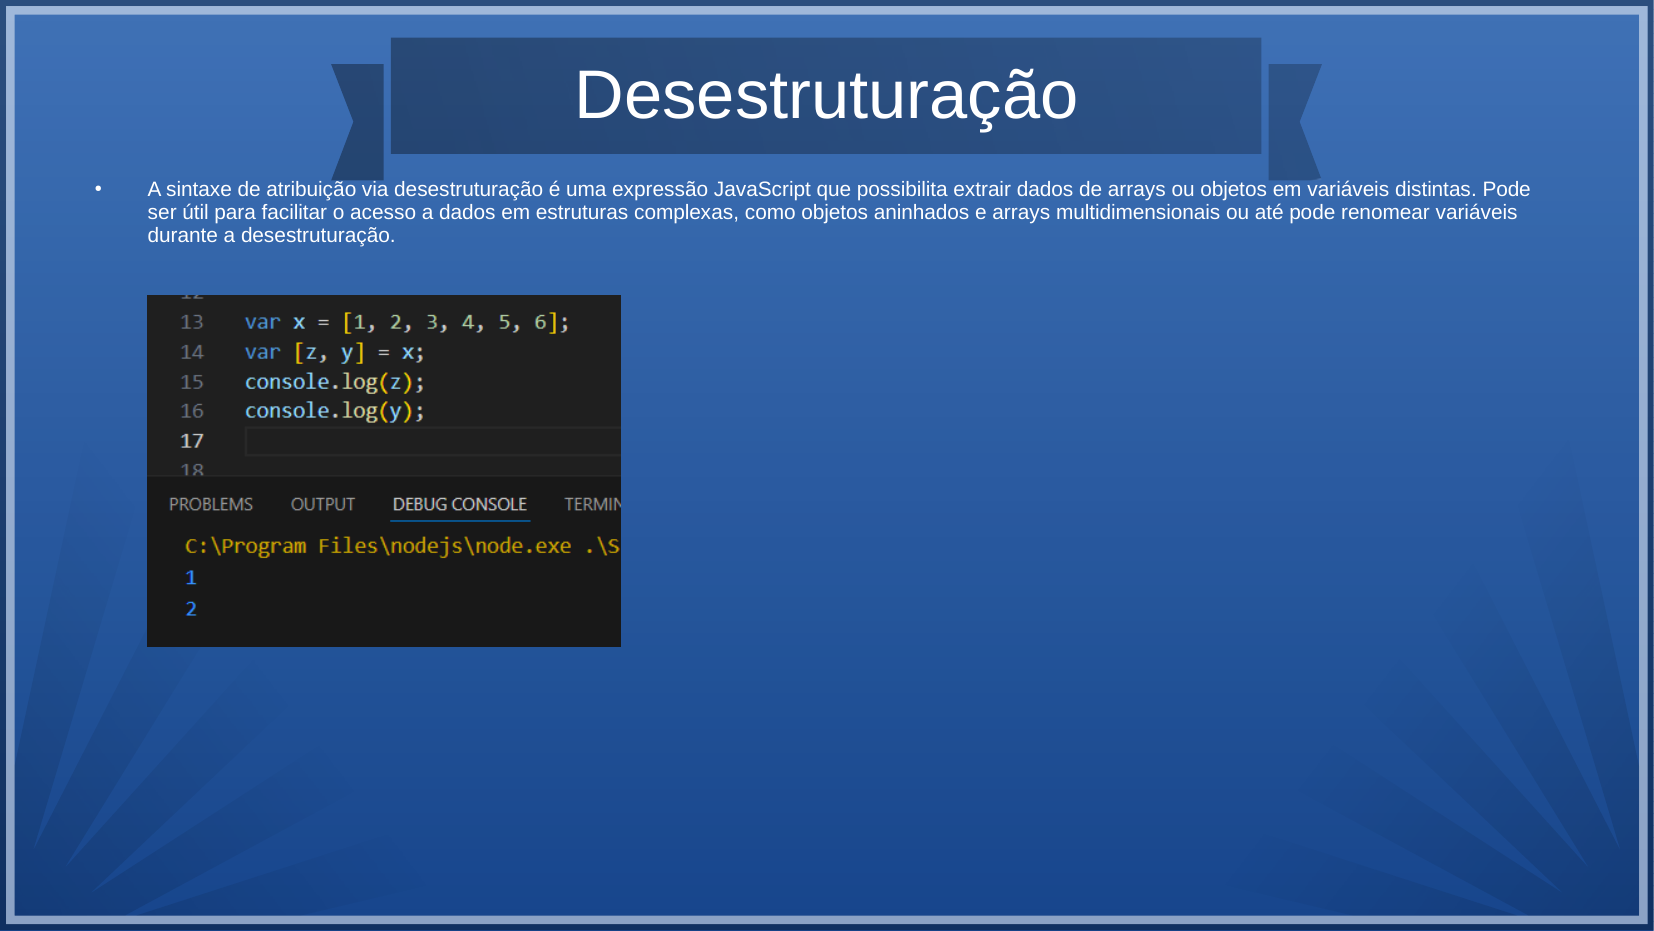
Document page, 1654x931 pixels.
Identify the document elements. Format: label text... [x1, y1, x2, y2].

list A sintaxe de atribuição via desestruturação é uma expressão JavaScript que possibilita extrair dados de arrays ou objetos em variáveis distintas. Pode ser útil para facilitar o acesso a dados em estruturas complexas, como objetos aninhados e arrays multidimensionais ou até pode renomear variáveis durante a desestruturação. [76, 177, 1565, 801]
picture [147, 295, 621, 647]
title Desestruturação [389, 35, 1264, 154]
